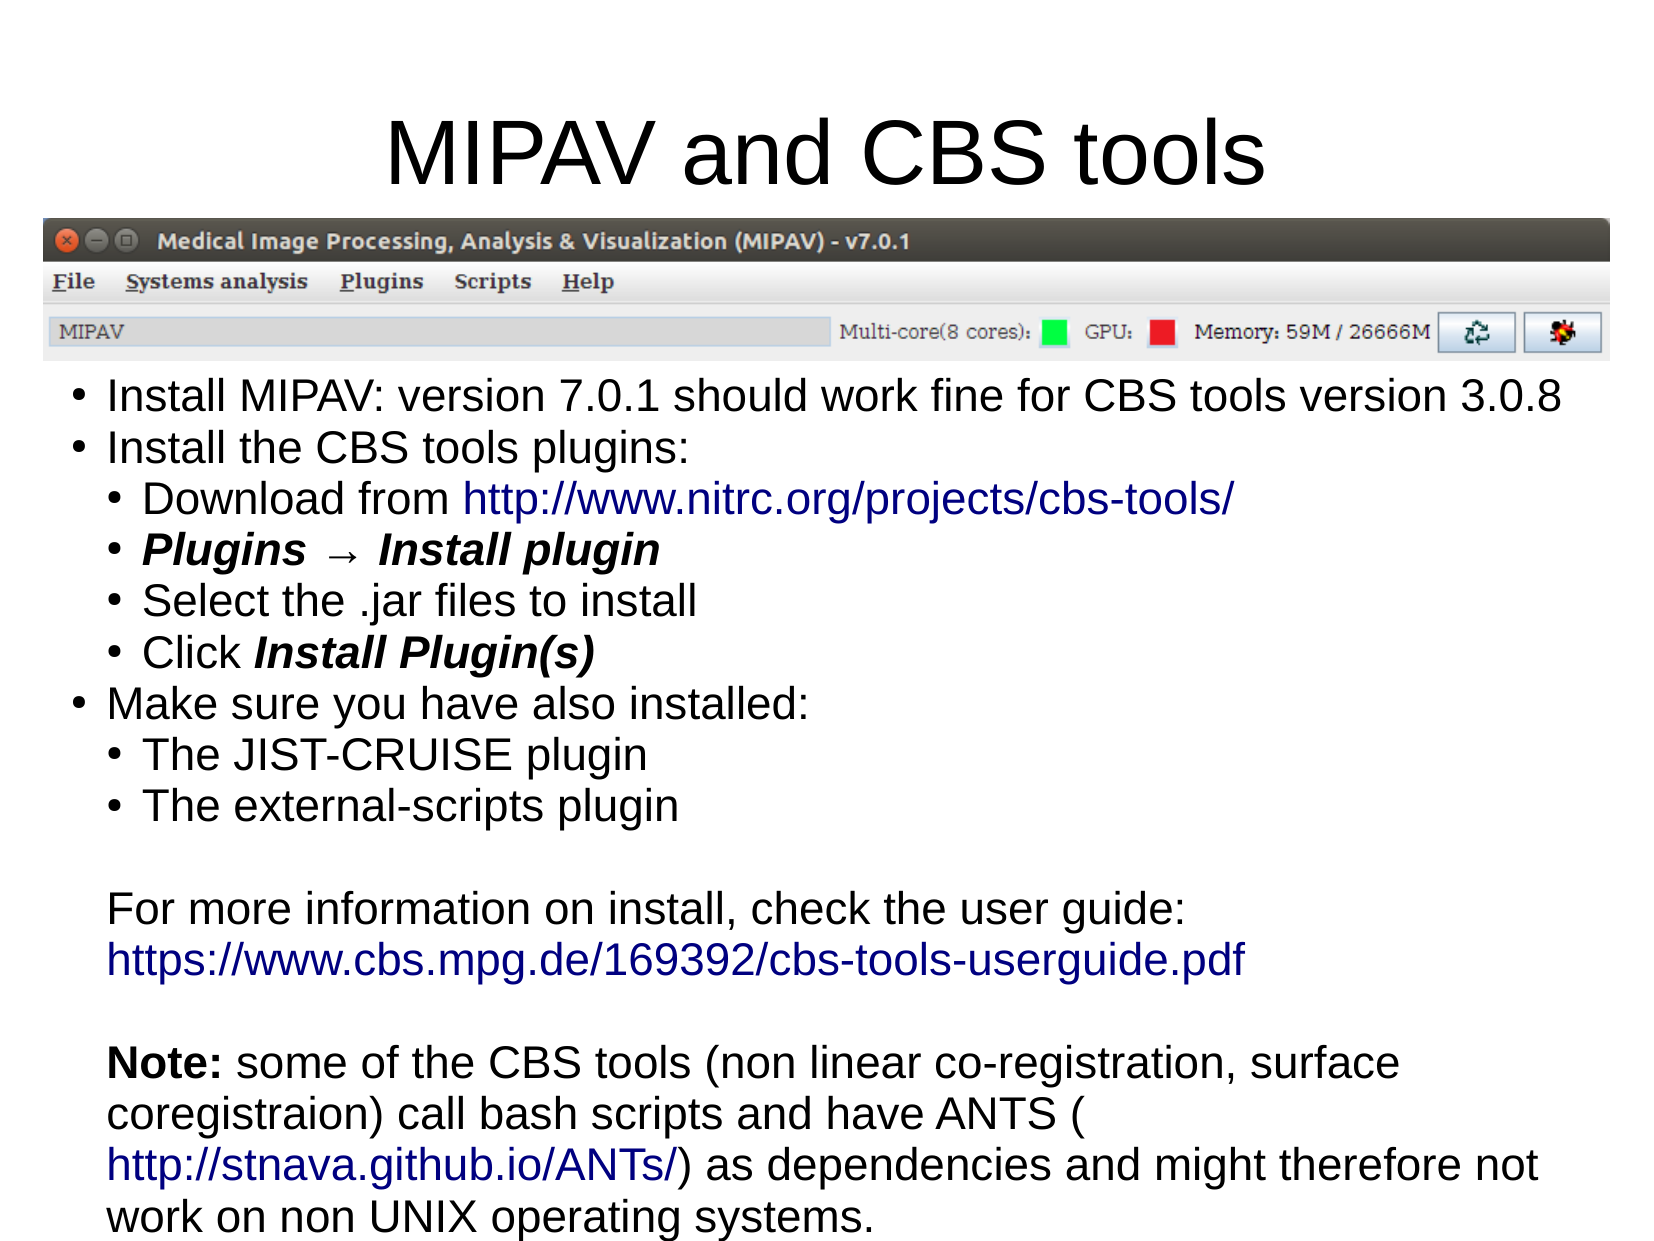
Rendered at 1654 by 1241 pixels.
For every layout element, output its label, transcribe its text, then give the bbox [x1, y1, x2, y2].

title MIPAV and CBS tools [82, 49, 1571, 218]
picture [43, 218, 1610, 361]
subtitle Install MIPAV: version 7.0.1 should work fine for CBS tools version 3.0.8 Install the CBS tools plugins: Download from http://www.nitrc.org/projects/cbs-tools/ Plugins → Install plugin Select the .jar files to install Click Install Plugin(s) Make sure you have also installed: The JIST-CRUISE plugin The external-scripts plugin For more information on install, check the user guide: https://www.cbs.mpg.de/169392/cbs-tools-userguide.pdf Note: some of the CBS tools (non linear co-registration, surface coregistraion) call bash scripts and have ANTS (http://stnava.github.io/ANTs/) as dependencies and might therefore not work on non UNIX operating systems. [70, 370, 1583, 1241]
